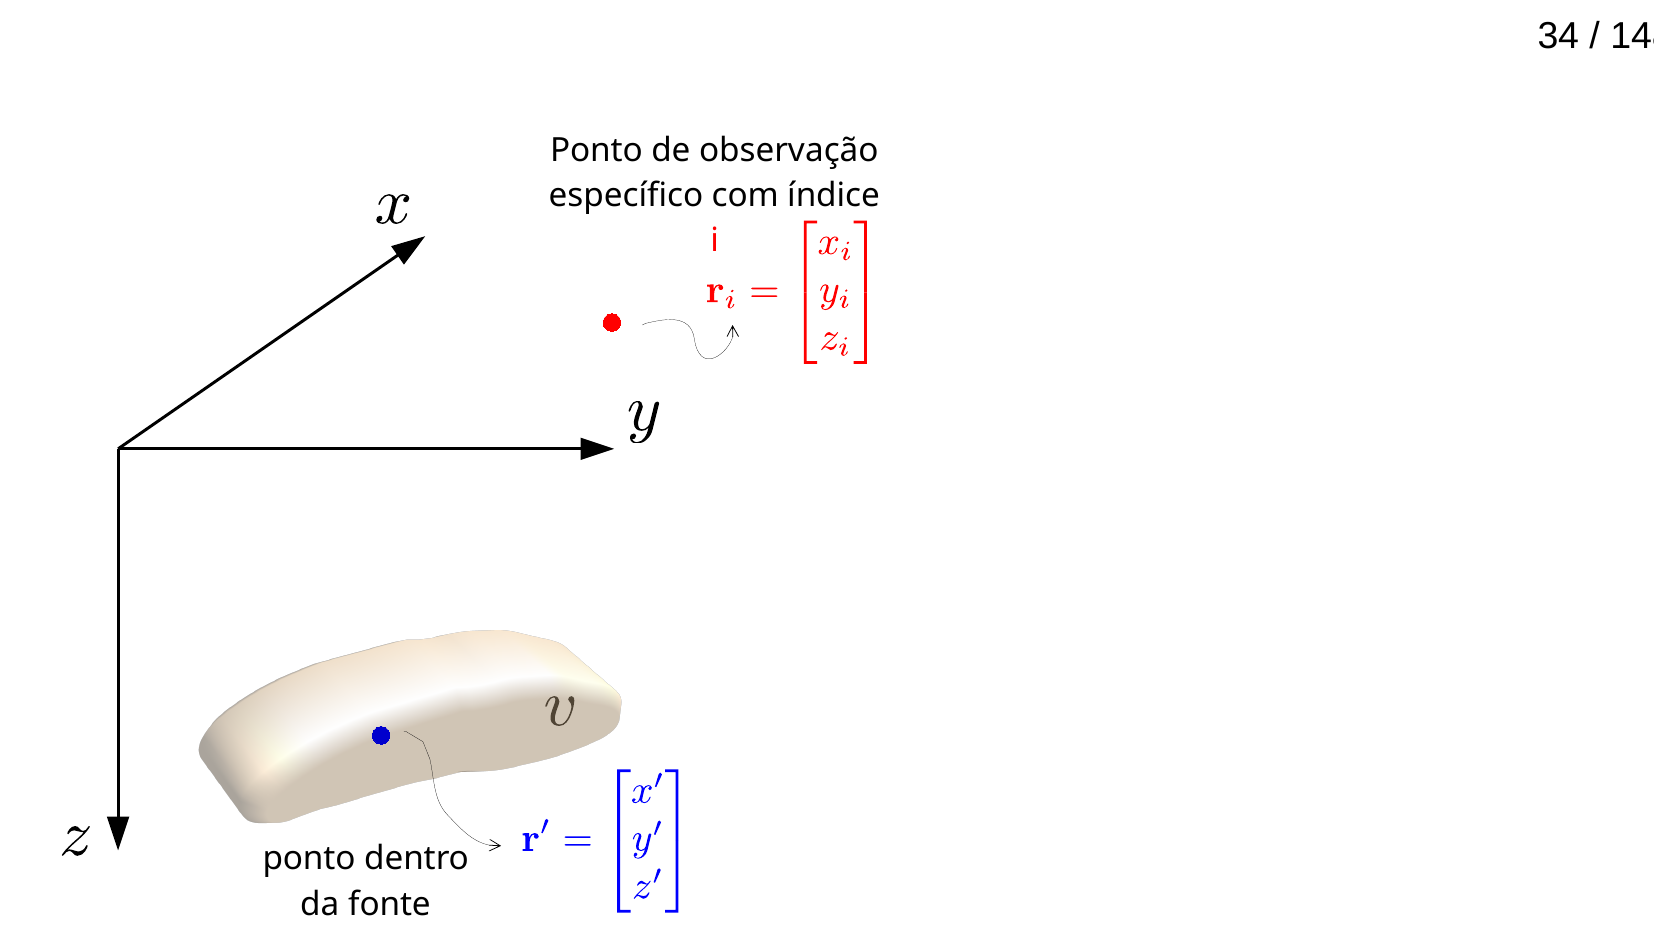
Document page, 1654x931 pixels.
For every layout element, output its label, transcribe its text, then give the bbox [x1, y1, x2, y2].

picture [626, 401, 662, 443]
picture [374, 194, 413, 224]
text_box [372, 726, 390, 745]
text_box ponto dentro da fonte [241, 827, 490, 925]
picture [704, 219, 882, 366]
picture [59, 826, 93, 856]
text_box <number> / 148 [1414, 0, 1654, 71]
picture [519, 767, 693, 915]
text_box Ponto de observação específico com índice i [525, 118, 904, 206]
text_box [603, 313, 621, 332]
